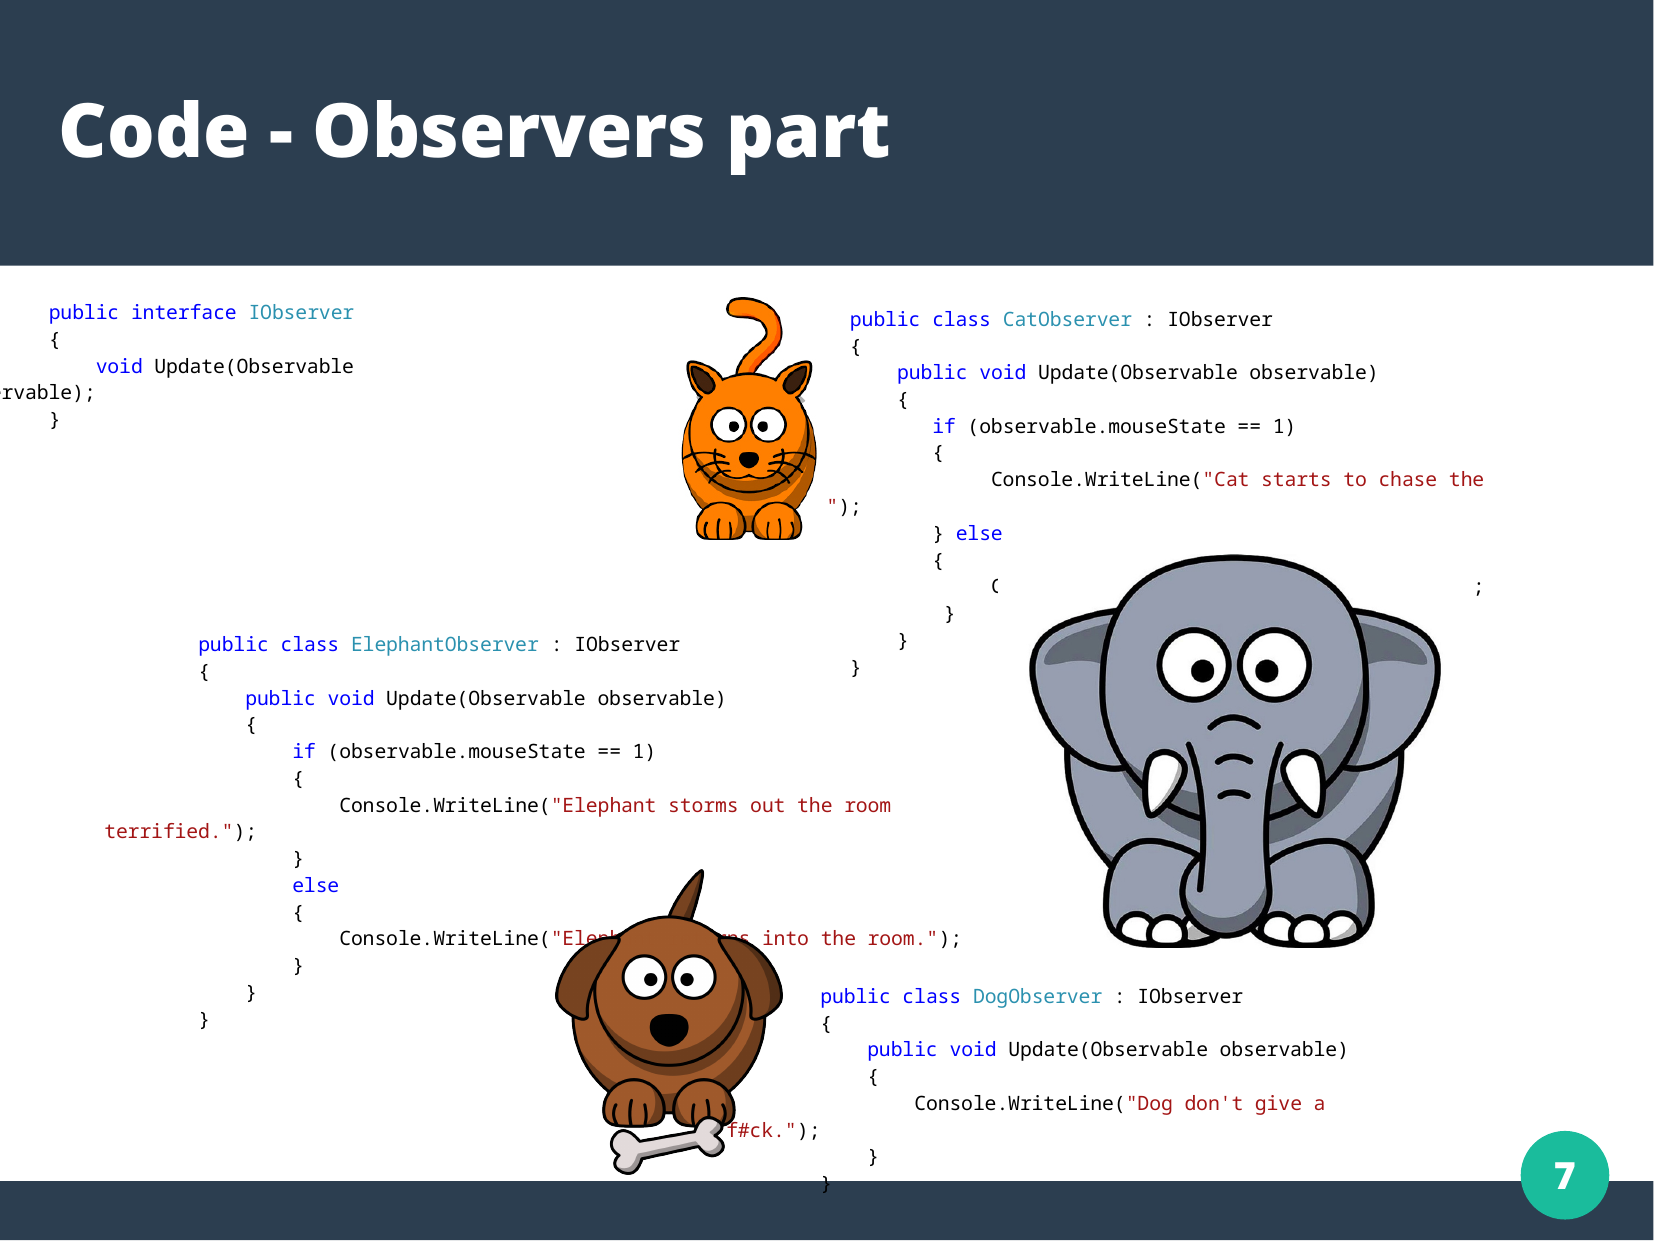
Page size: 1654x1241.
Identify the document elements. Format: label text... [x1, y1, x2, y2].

text_box public class ElephantObserver : IObserver { public void Update(Observable observable) { if (observable.mouseState == 1) { Console.WriteLine("Elephant storms out the room terrified."); } else { Console.WriteLine("Elephant returns into the room."); } } } [89, 623, 991, 916]
text_box public class DogObserver : IObserver { public void Update(Observable observable) { Console.WriteLine("Dog don't give a f#ck."); } } [783, 975, 1441, 1129]
text_box public class CatObserver : IObserver { public void Update(Observable observable) { if (observable.mouseState == 1) { Console.WriteLine("Cat starts to chase the mouse."); } else { Console.WriteLine("Cat leaves the room."); } } } [741, 297, 1546, 571]
text_box public interface IObserver { void Update(Observable observable); } [0, 291, 481, 406]
picture [555, 869, 783, 1175]
picture [671, 297, 826, 541]
title Code - Observers part [59, 49, 1595, 207]
picture [998, 554, 1471, 948]
